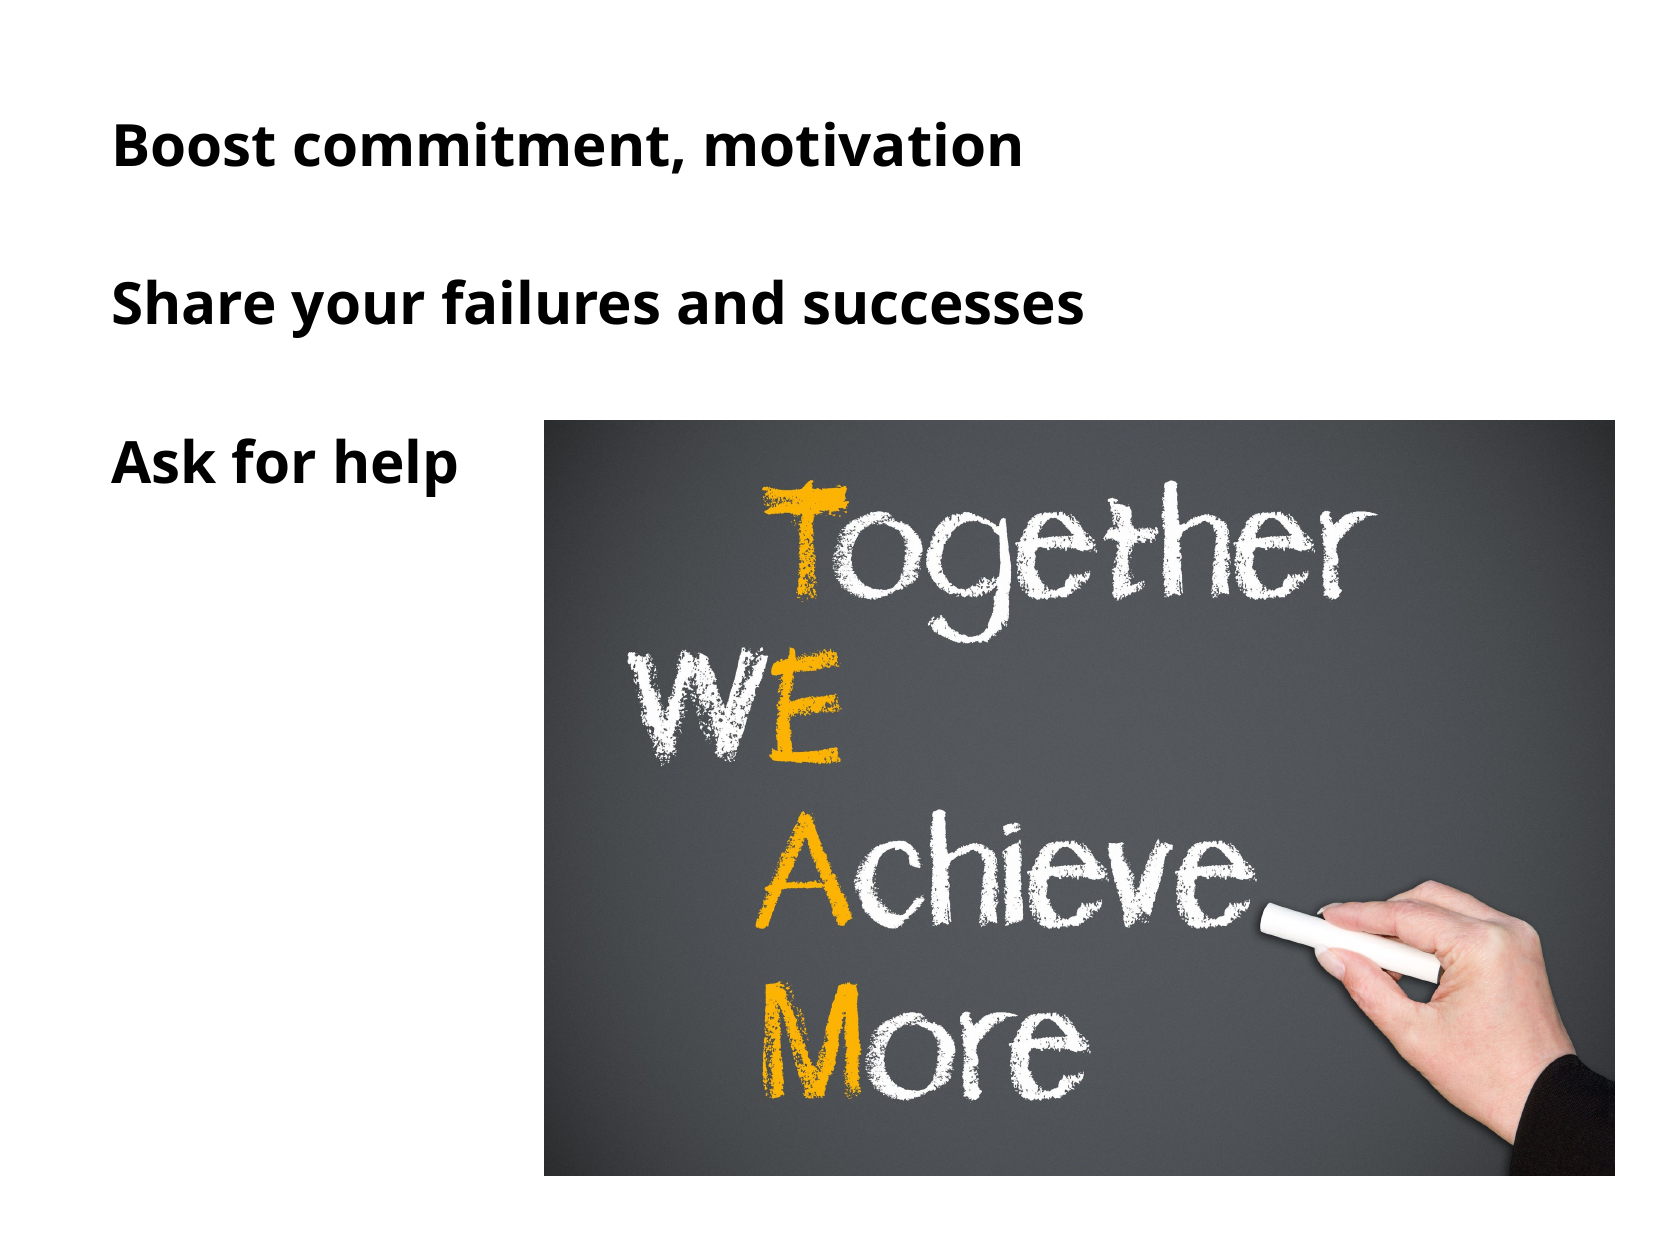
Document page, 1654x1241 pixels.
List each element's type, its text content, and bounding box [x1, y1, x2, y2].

picture [544, 420, 1615, 1176]
text_box Boost commitment, motivation Share your failures and successes Ask for help [96, 96, 1350, 480]
